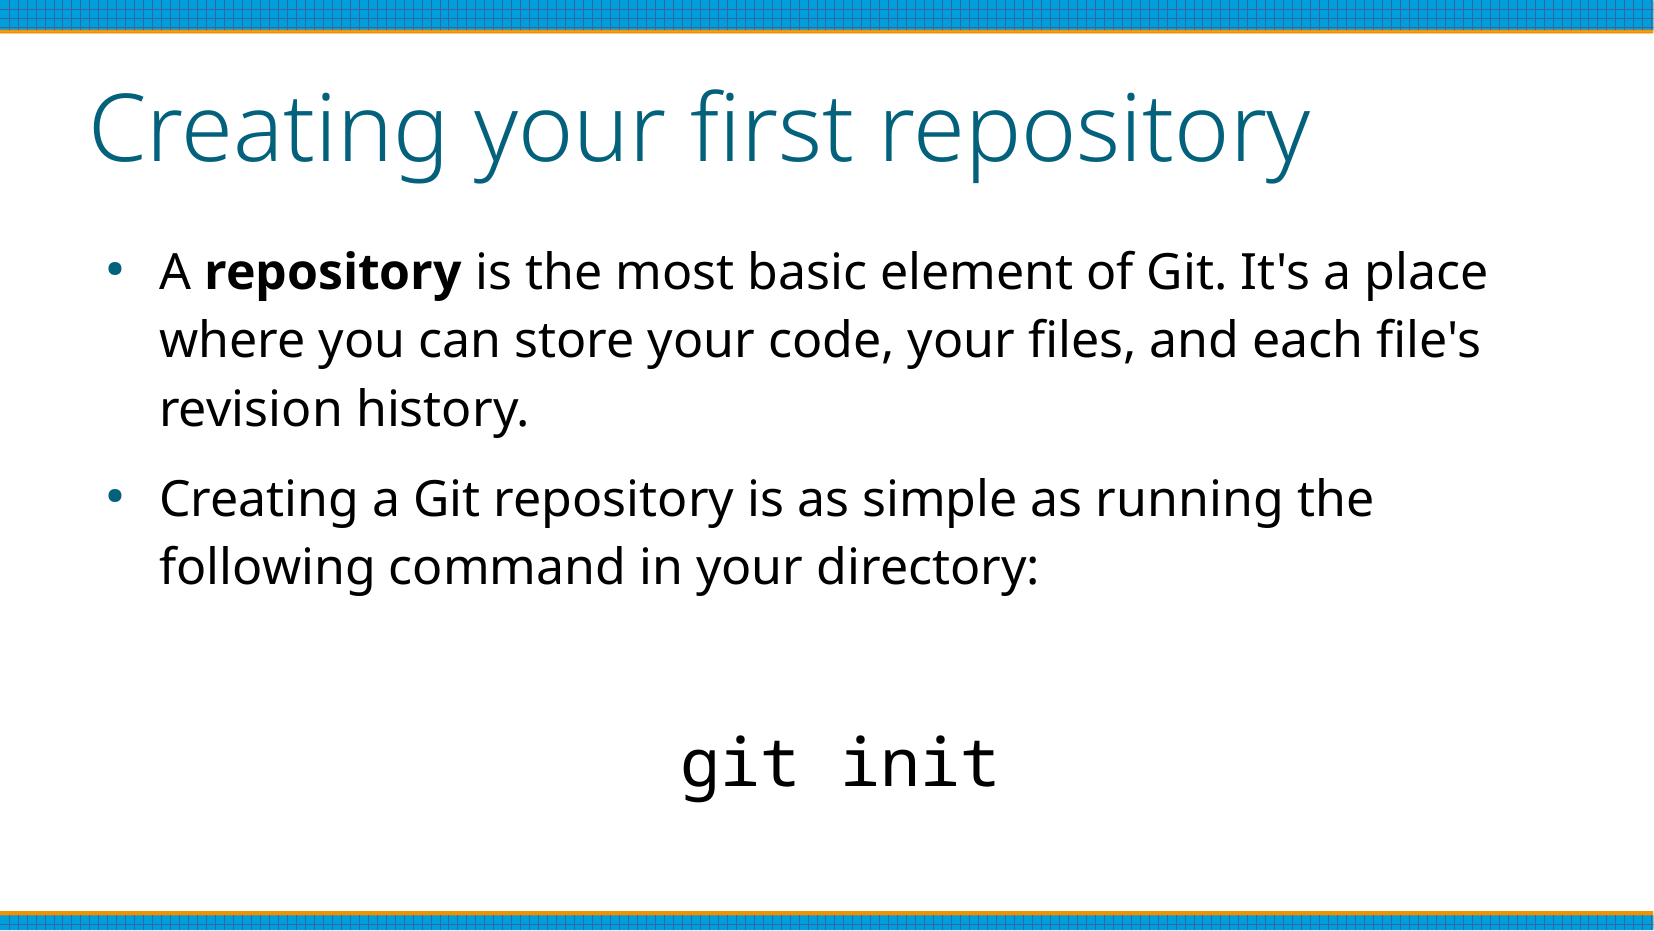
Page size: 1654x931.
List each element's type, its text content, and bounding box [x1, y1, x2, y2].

title Creating your first repository [88, 44, 1565, 207]
text_box git init [675, 712, 1007, 809]
list A repository is the most basic element of Git. It's a place where you can store your code, your files, and each file's revision history. Creating a Git repository is as simple as running the following command in your directory: [88, 236, 1565, 601]
